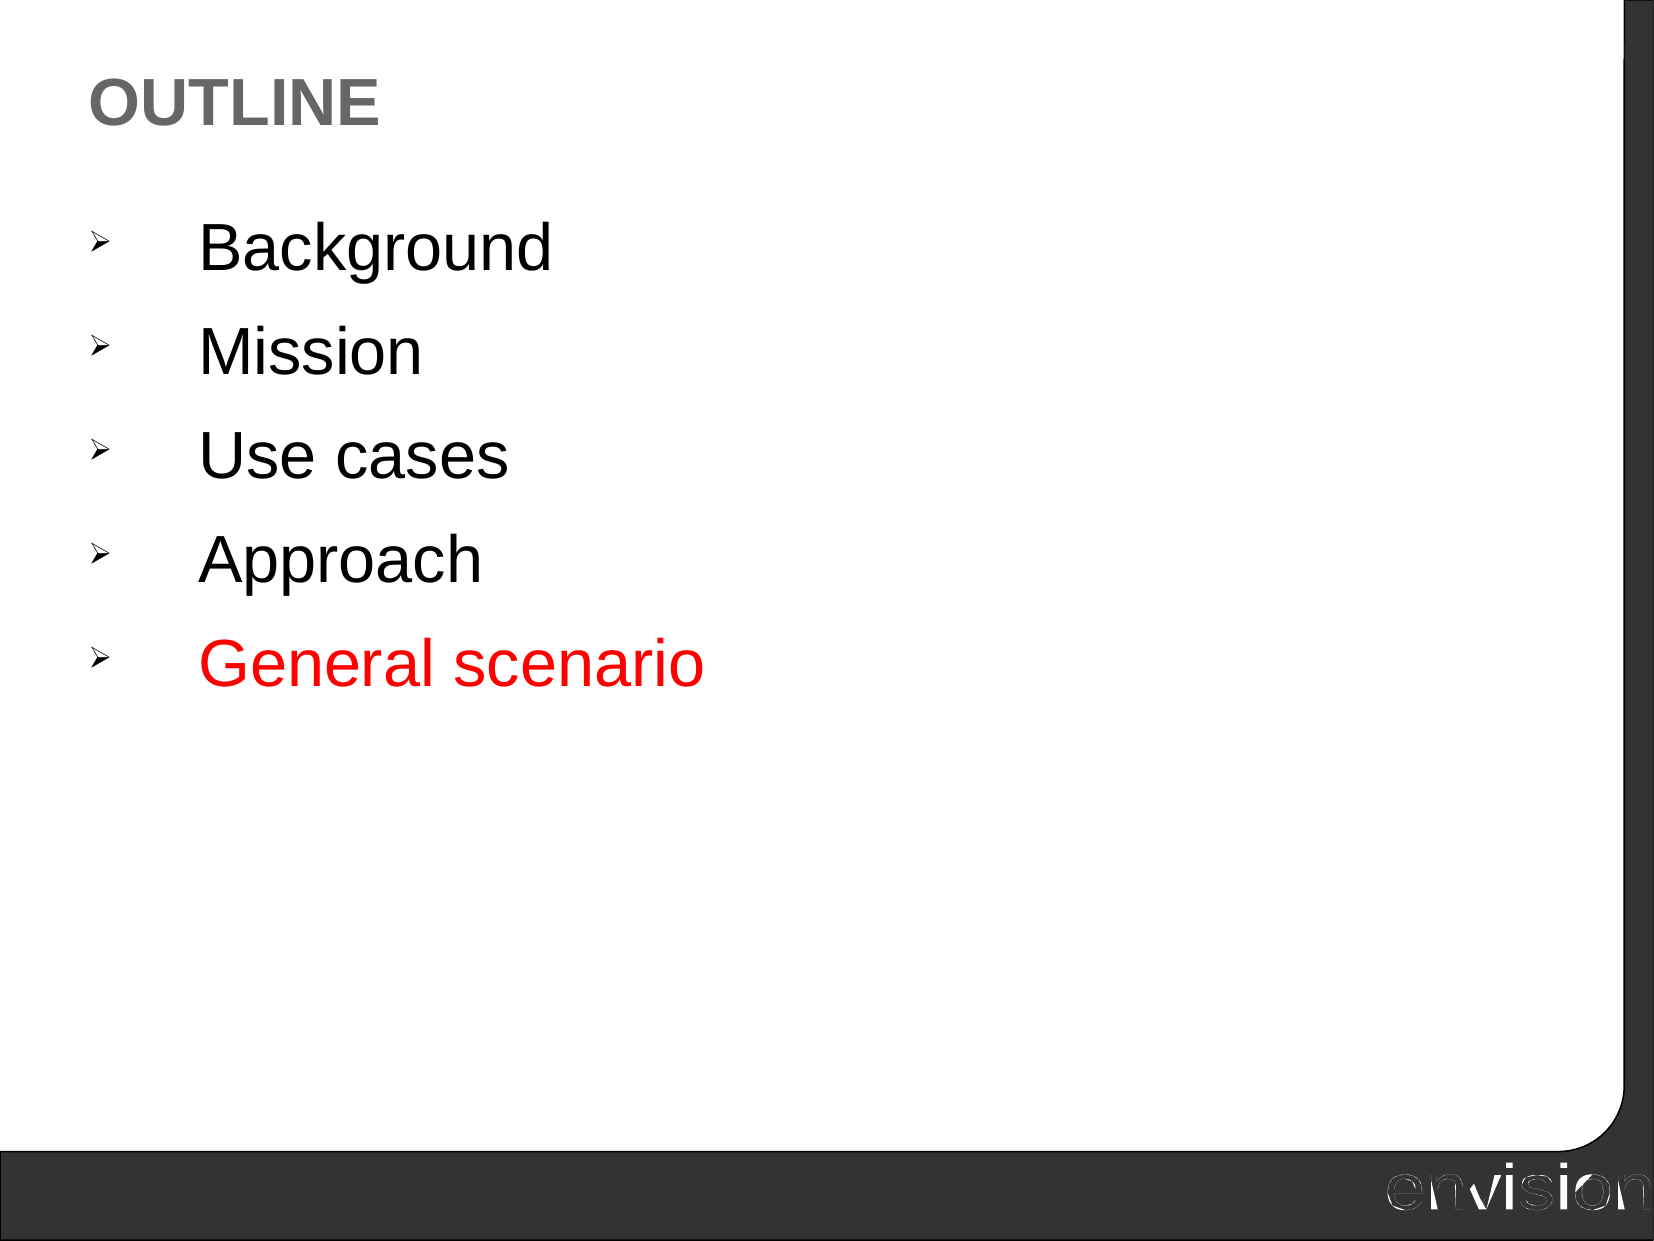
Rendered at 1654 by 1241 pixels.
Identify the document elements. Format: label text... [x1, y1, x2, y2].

list Background Mission Use cases Approach General scenario [88, 206, 1571, 1109]
title OUTLINE [88, 0, 1571, 206]
